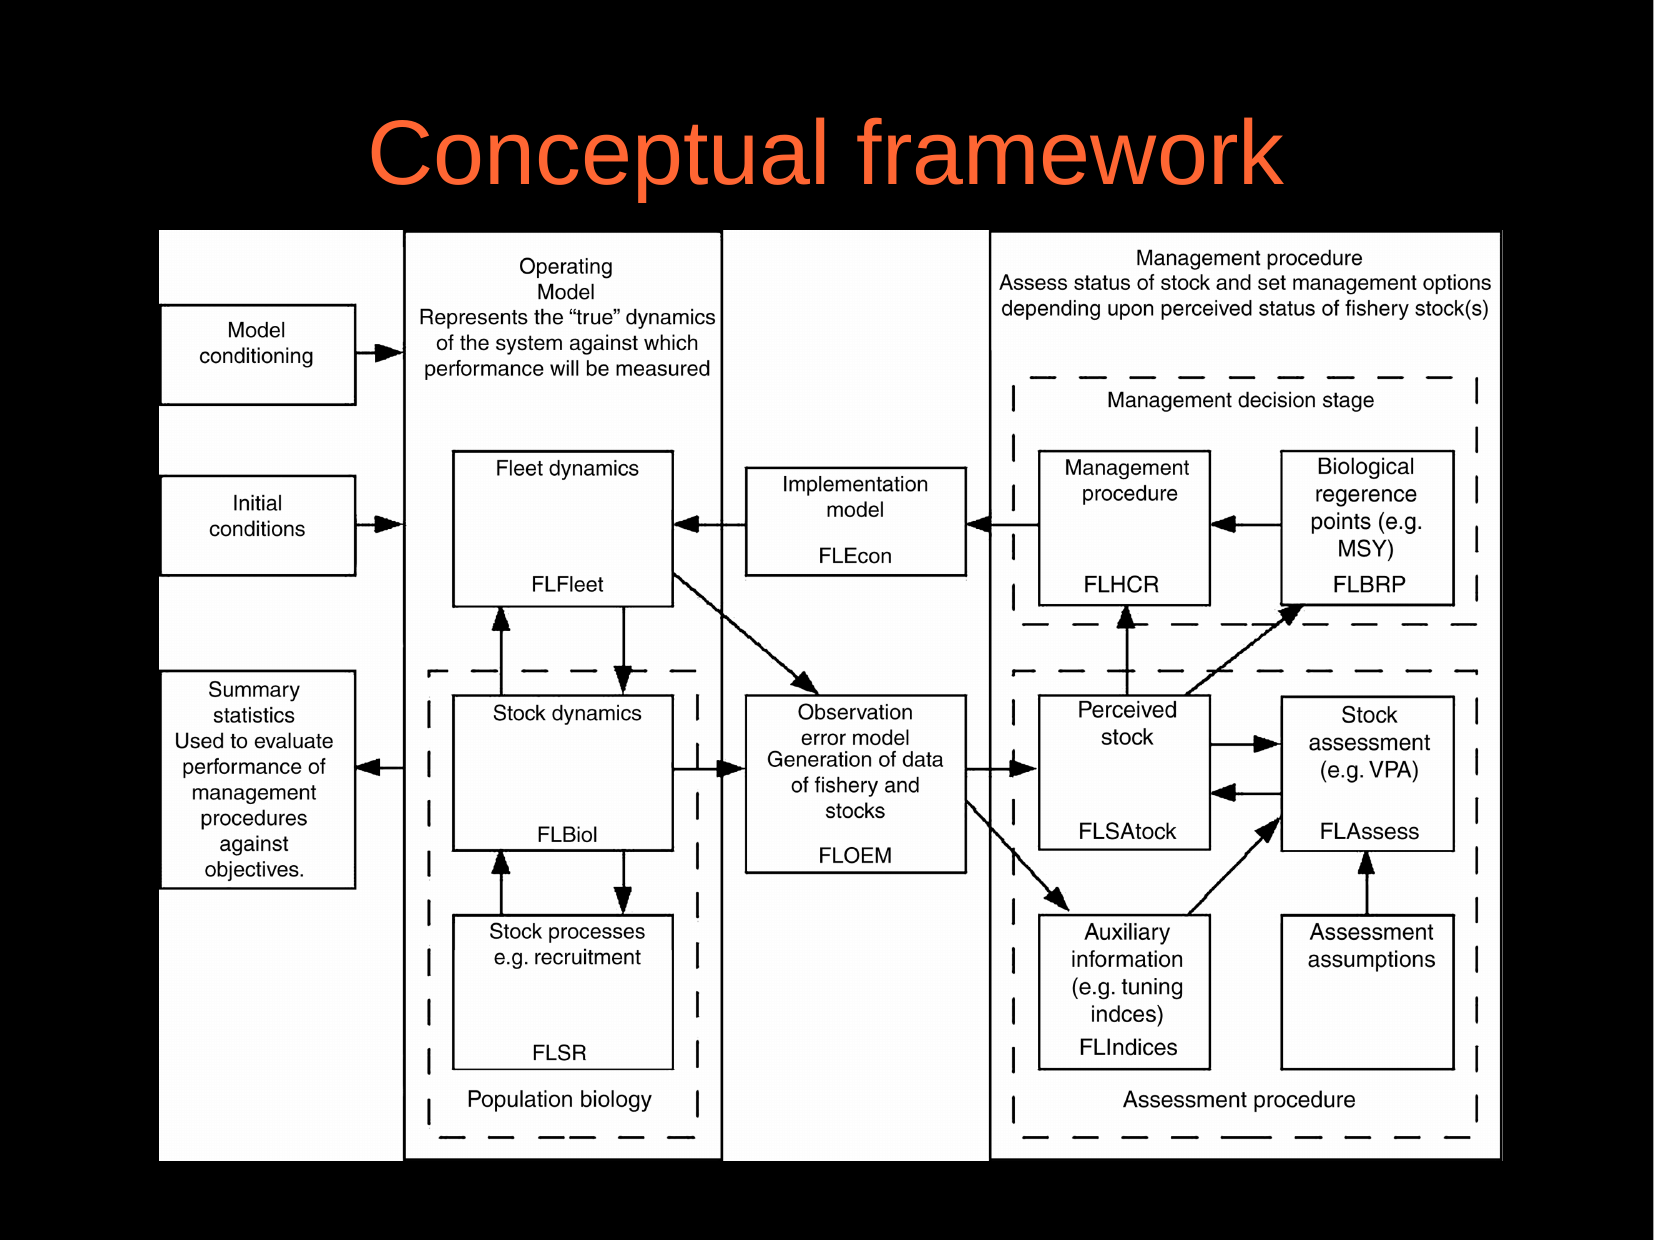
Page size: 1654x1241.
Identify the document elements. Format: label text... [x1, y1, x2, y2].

picture [159, 230, 1503, 1161]
title Conceptual framework [82, 49, 1571, 257]
